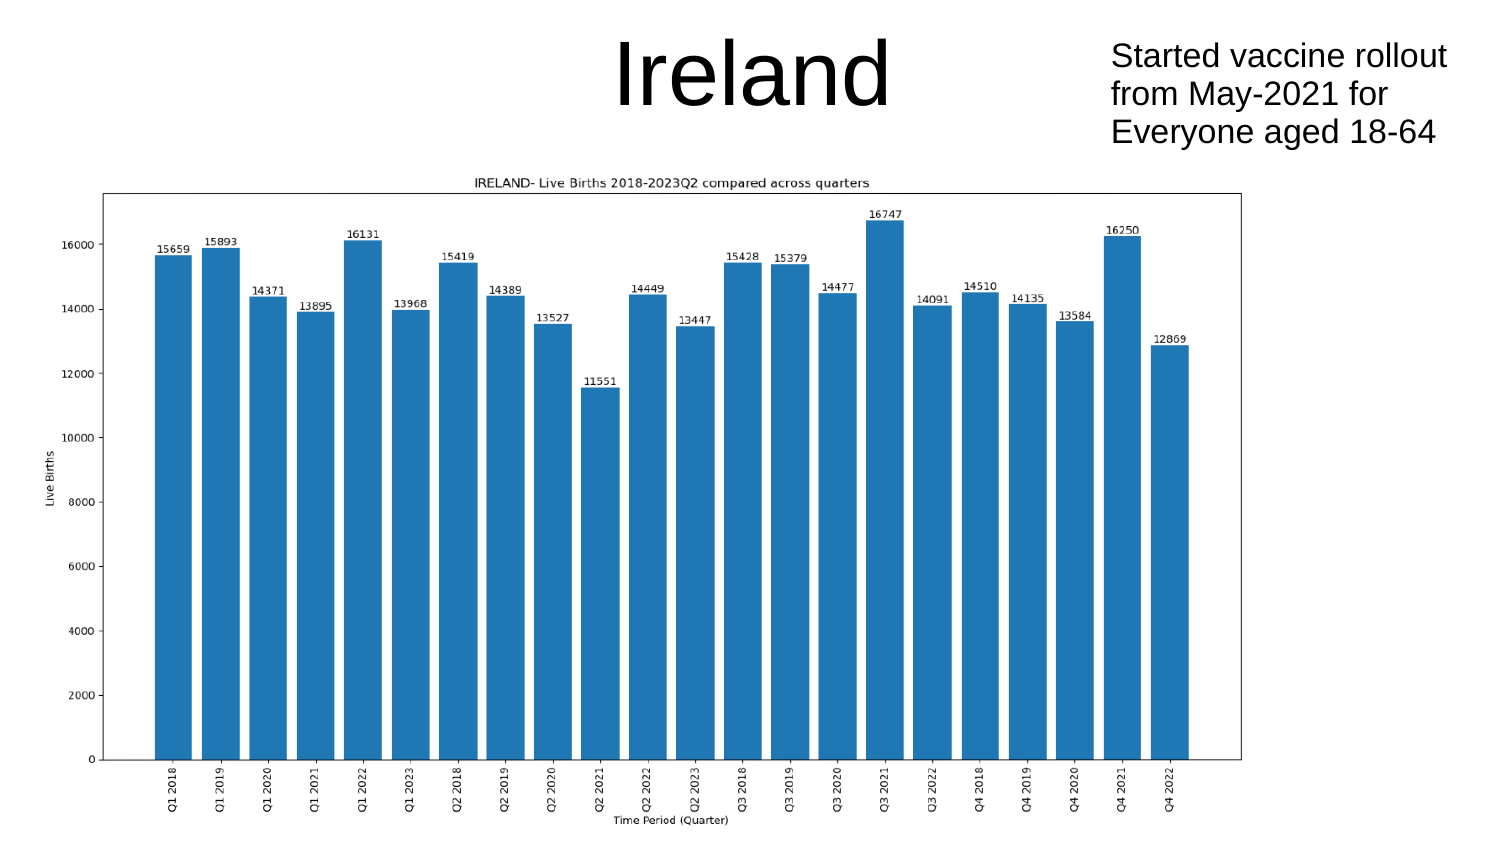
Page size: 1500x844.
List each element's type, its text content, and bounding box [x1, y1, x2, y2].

picture [0, 130, 1306, 839]
title Ireland [241, 22, 1265, 125]
text_box Started vaccine rollout from May-2021 for Everyone aged 18-64 [1096, 29, 1477, 159]
